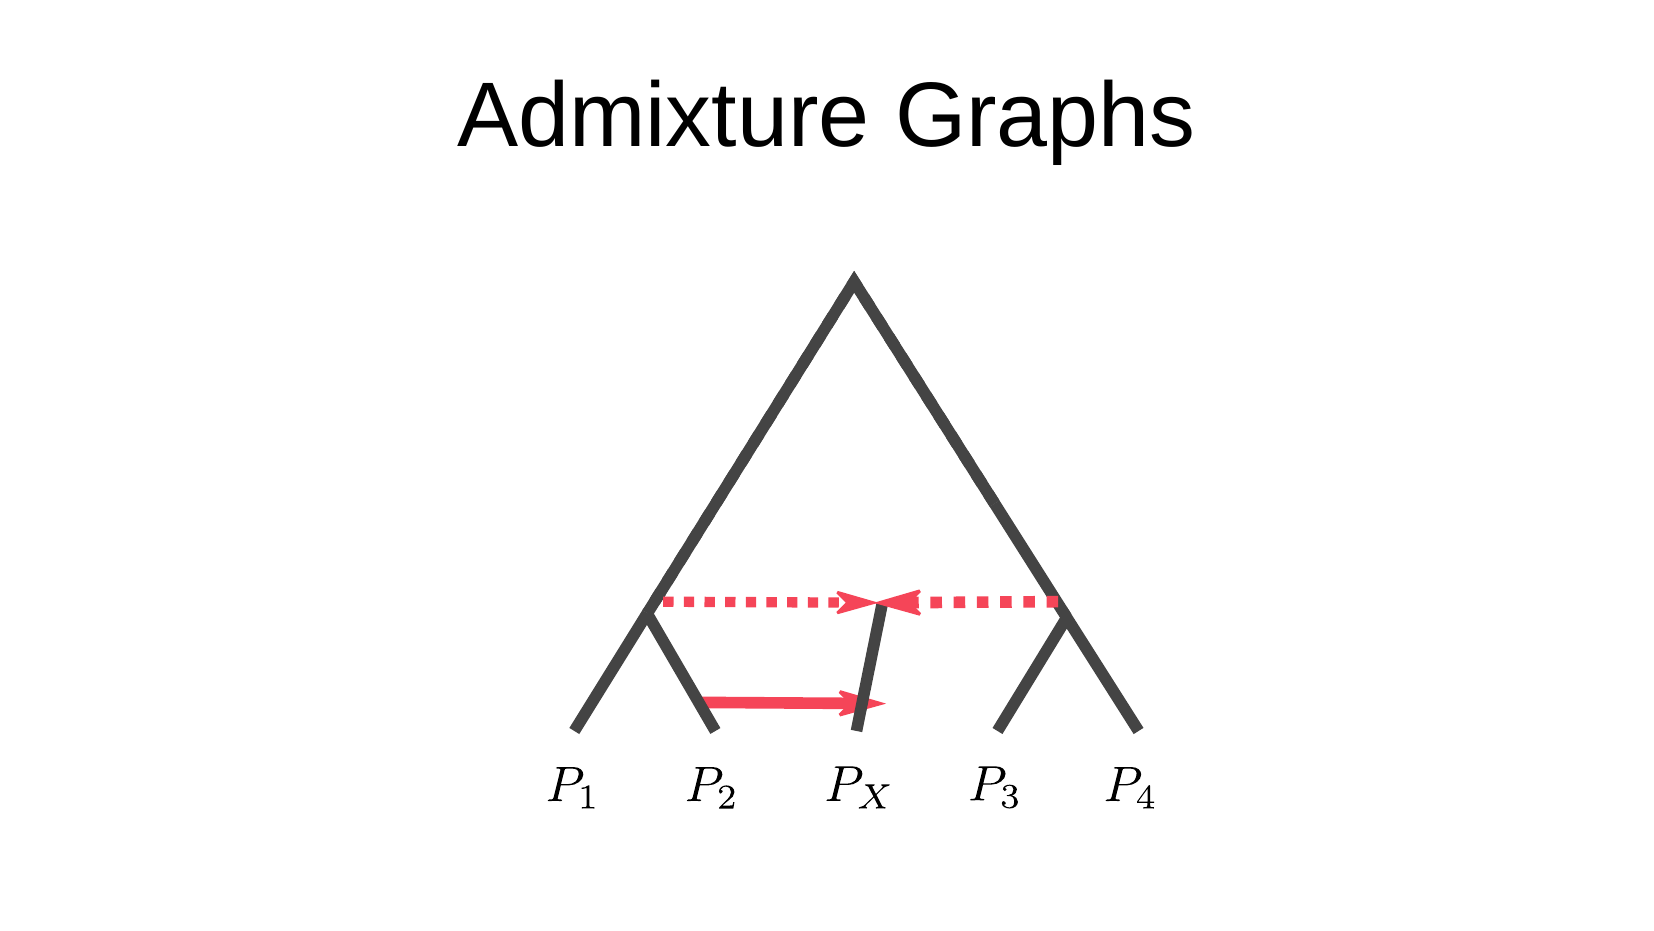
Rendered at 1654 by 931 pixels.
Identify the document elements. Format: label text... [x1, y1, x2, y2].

picture [546, 270, 1156, 810]
title Admixture Graphs [82, 37, 1571, 193]
